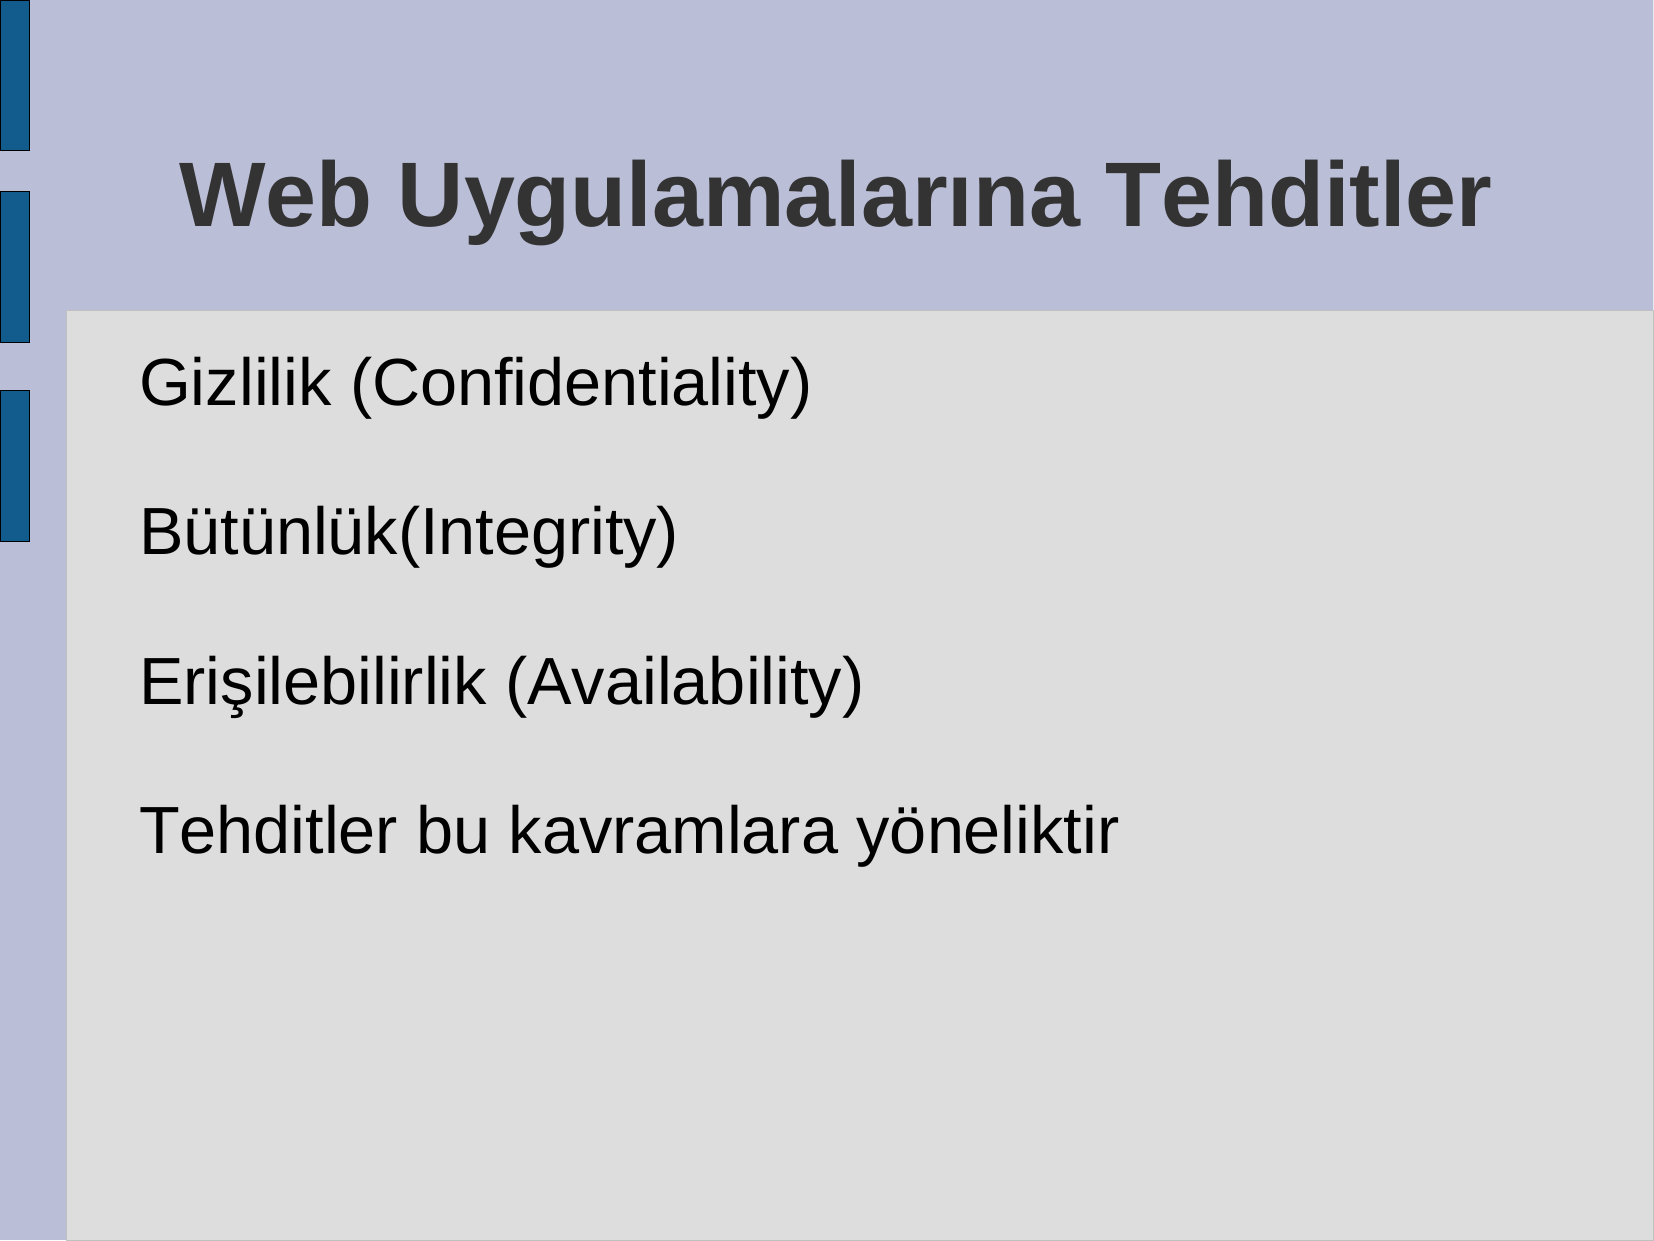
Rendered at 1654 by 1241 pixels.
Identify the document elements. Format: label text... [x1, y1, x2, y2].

title Web Uygulamalarına Tehditler [121, 87, 1534, 302]
list Gizlilik (Confidentiality) Bütünlük(Integrity) Erişilebilirlik (Availability) Tehditler bu kavramlara yöneliktir [121, 344, 1534, 1127]
